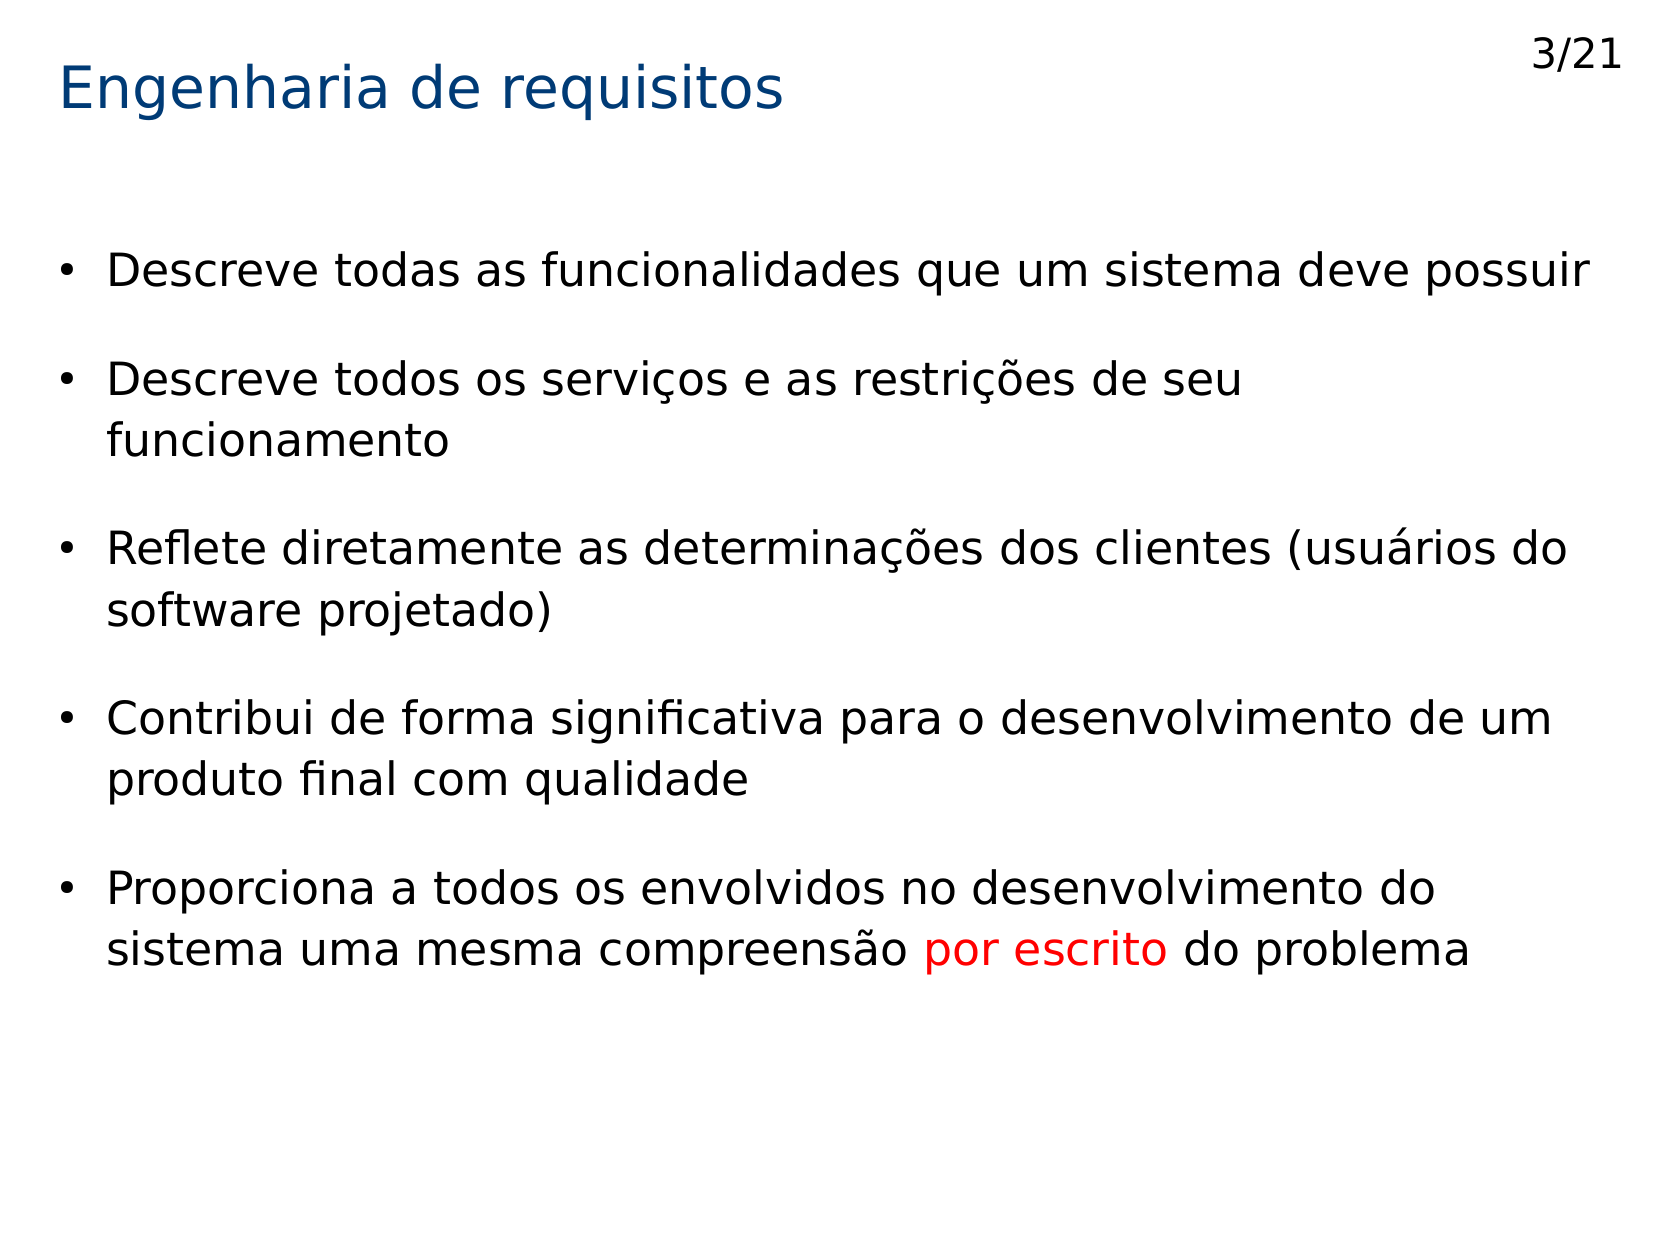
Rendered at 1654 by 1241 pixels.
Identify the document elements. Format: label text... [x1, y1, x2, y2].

list Descreve todas as funcionalidades que um sistema deve possuir Descreve todos os serviços e as restrições de seu funcionamento Reflete diretamente as determinações dos clientes (usuários do software projetado) Contribui de forma significativa para o desenvolvimento de um produto final com qualidade Proporciona a todos os envolvidos no desenvolvimento do sistema uma mesma compreensão por escrito do problema [59, 236, 1595, 1211]
title Engenharia de requisitos [59, 29, 1506, 148]
